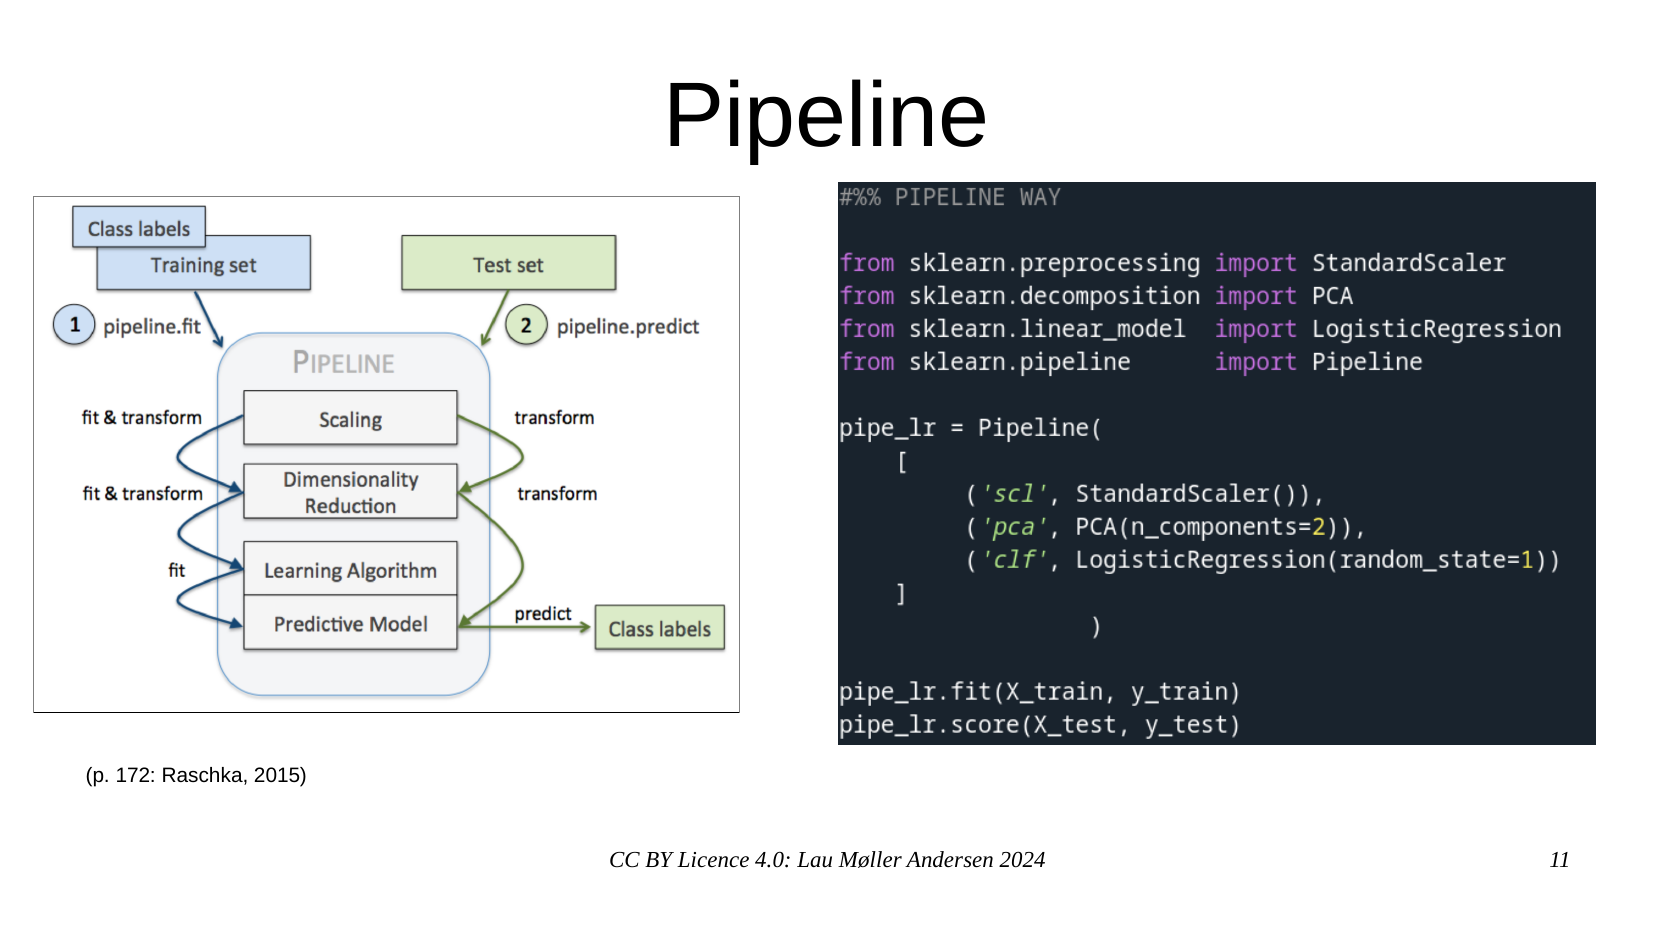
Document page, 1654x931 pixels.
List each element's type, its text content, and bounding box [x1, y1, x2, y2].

picture [23, 188, 755, 729]
title Pipeline [82, 37, 1571, 193]
picture [838, 182, 1596, 745]
text_box (p. 172: Raschka, 2015) [70, 755, 343, 818]
